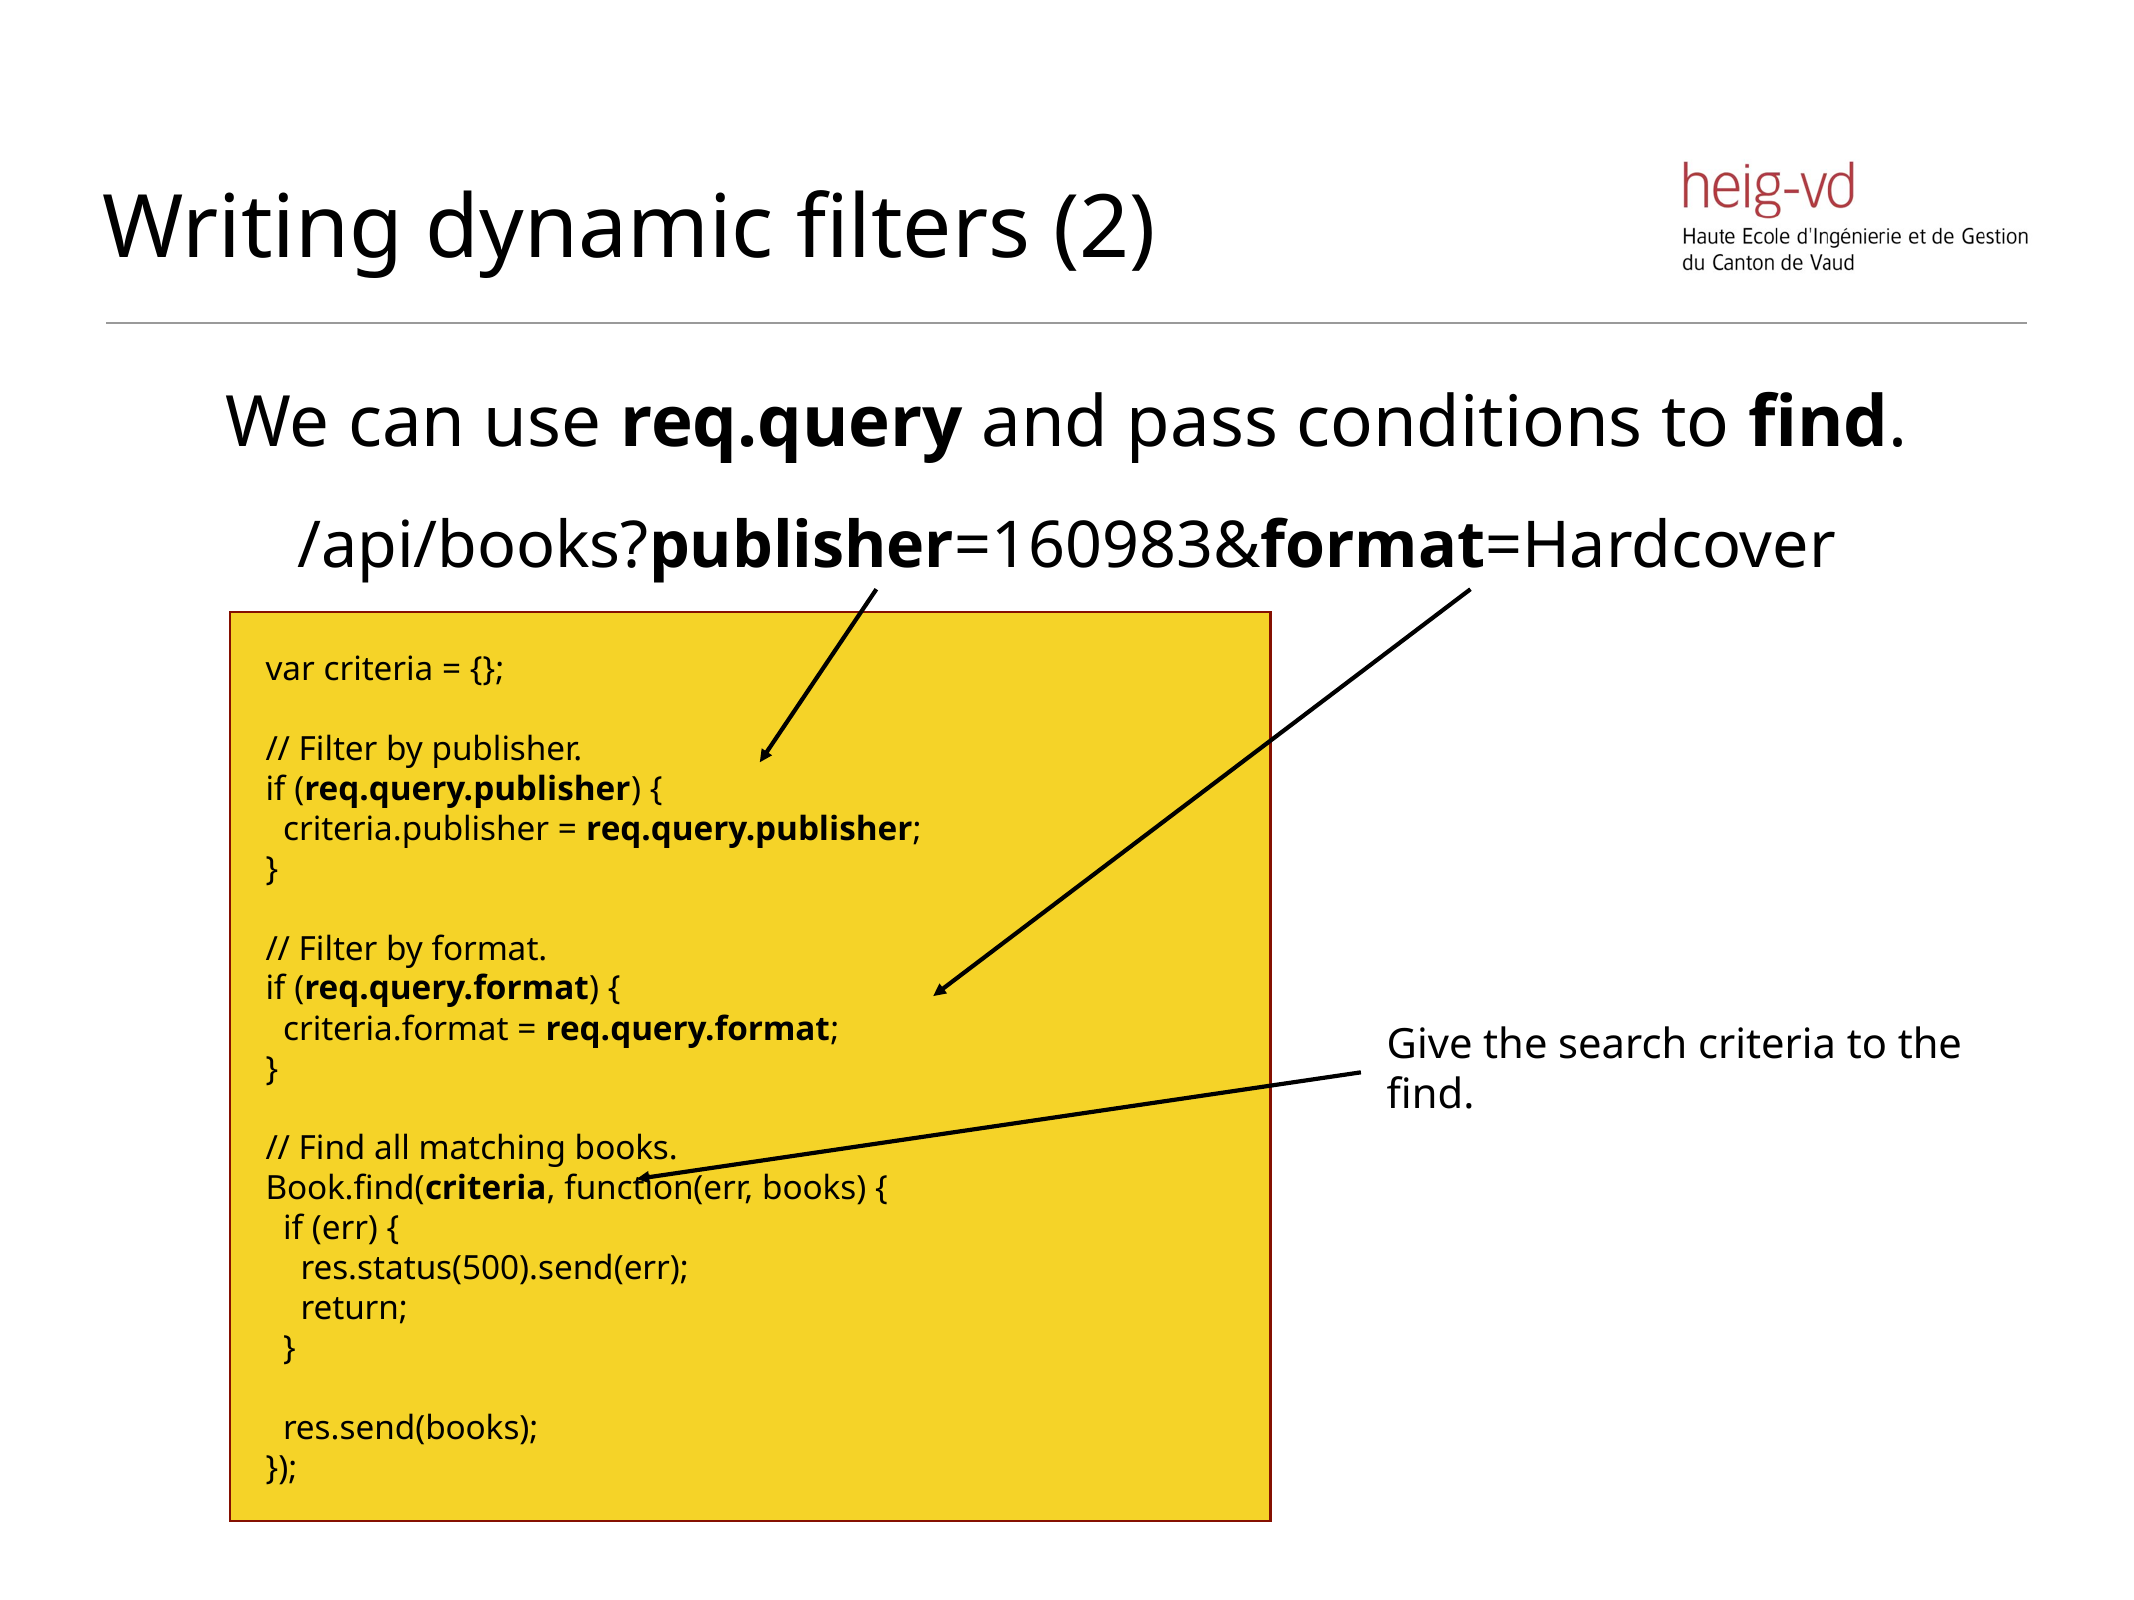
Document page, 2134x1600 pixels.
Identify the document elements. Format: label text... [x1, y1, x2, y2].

text_box /api/books?publisher=160983&format=Hardcover [288, 493, 1845, 589]
title Writing dynamic filters (2) [93, 54, 2040, 284]
text_box Give the search criteria to the find. [1378, 1008, 2018, 1126]
text_box We can use req.query and pass conditions to find. [216, 367, 1917, 469]
text_box var criteria = {}; // Filter by publisher. if (req.query.publisher) { criteria.publisher = req.query.publisher; } // Filter by format. if (req.query.format) { criteria.format = req.query.format; } // Find all matching books. Book.find(criteria, function(err, books) { if (err) { res.status(500).send(err); return; } res.send(books); }); [230, 611, 1271, 1522]
